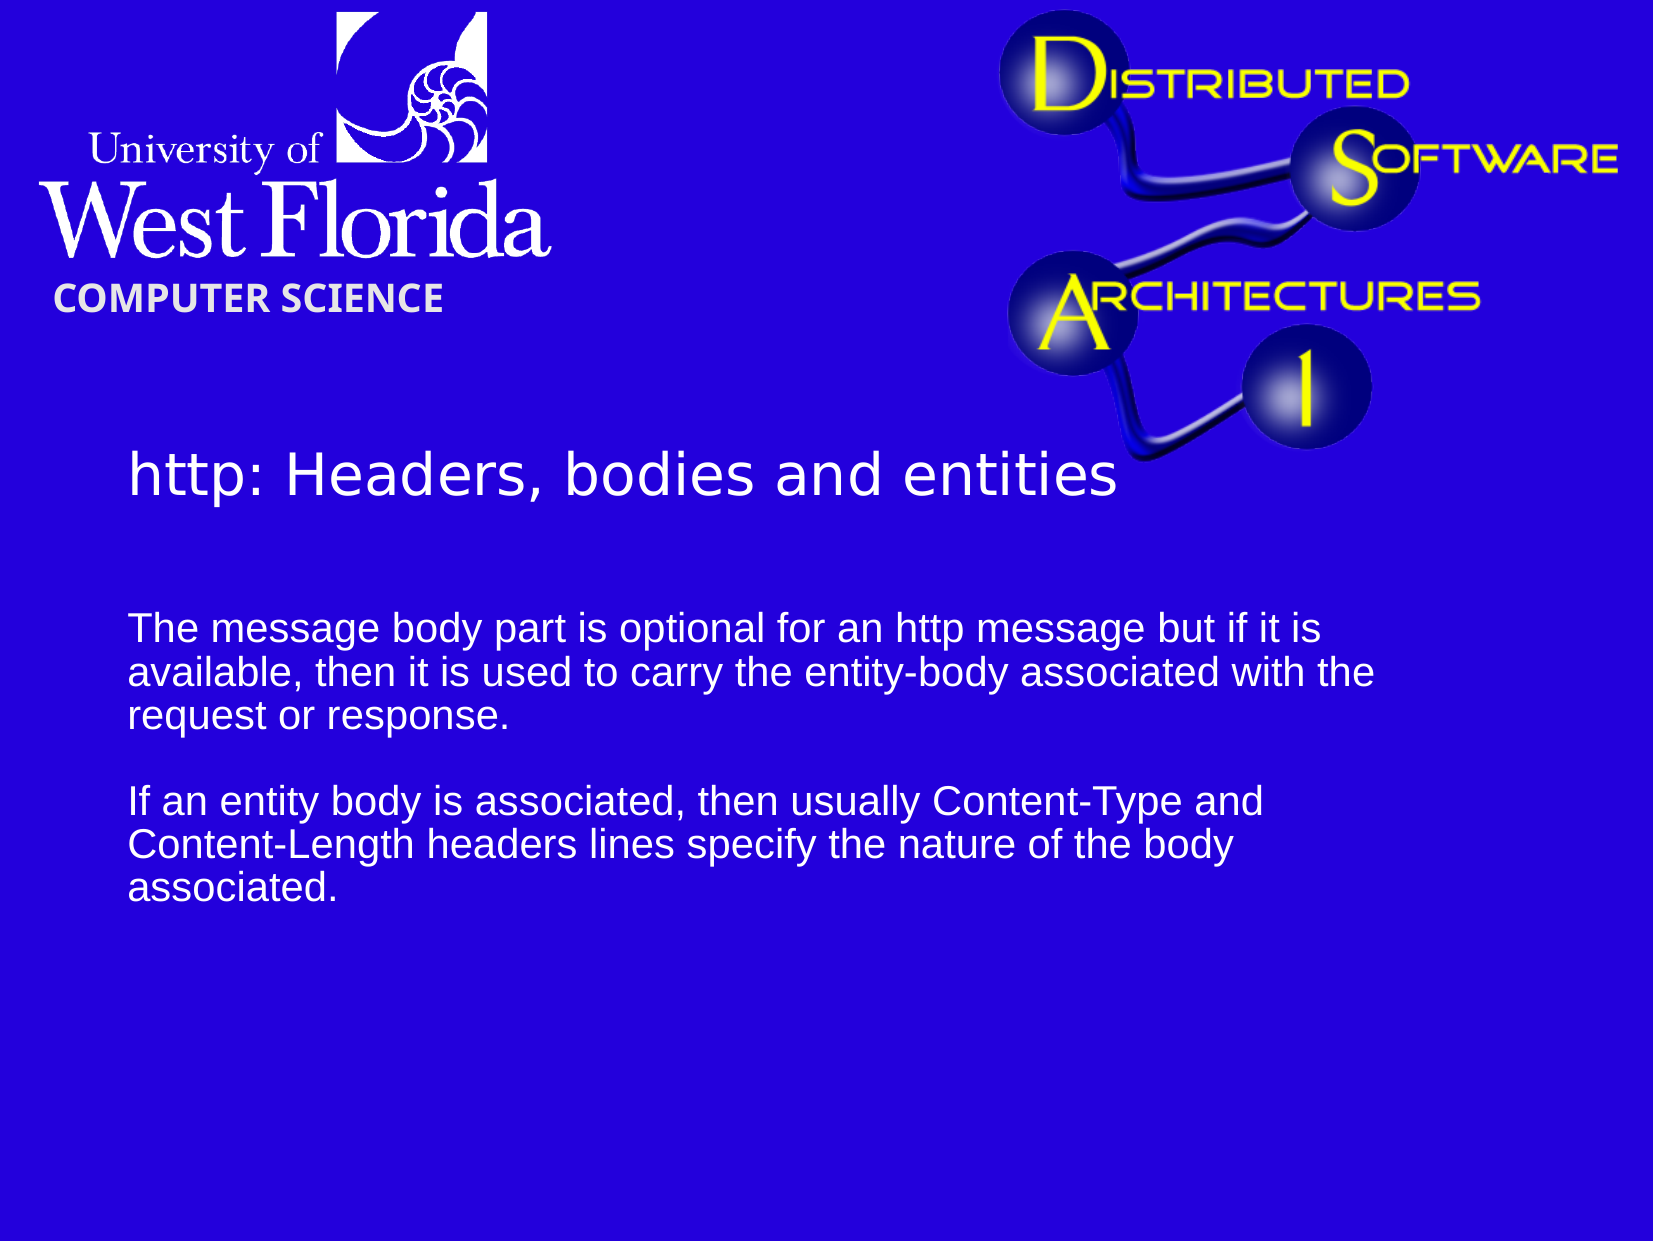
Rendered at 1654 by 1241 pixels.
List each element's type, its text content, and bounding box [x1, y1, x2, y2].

picture [37, 0, 559, 262]
text_box http: Headers, bodies and entities The message body part is optional for an http message but if it is available, then it is used to carry the entity-body associated with the request or response. If an entity body is associated, then usually Content-Type and Content-Length headers lines specify the nature of the body associated. [112, 434, 1426, 1088]
text_box COMPUTER SCIENCE [37, 262, 563, 325]
picture [910, 0, 1653, 506]
